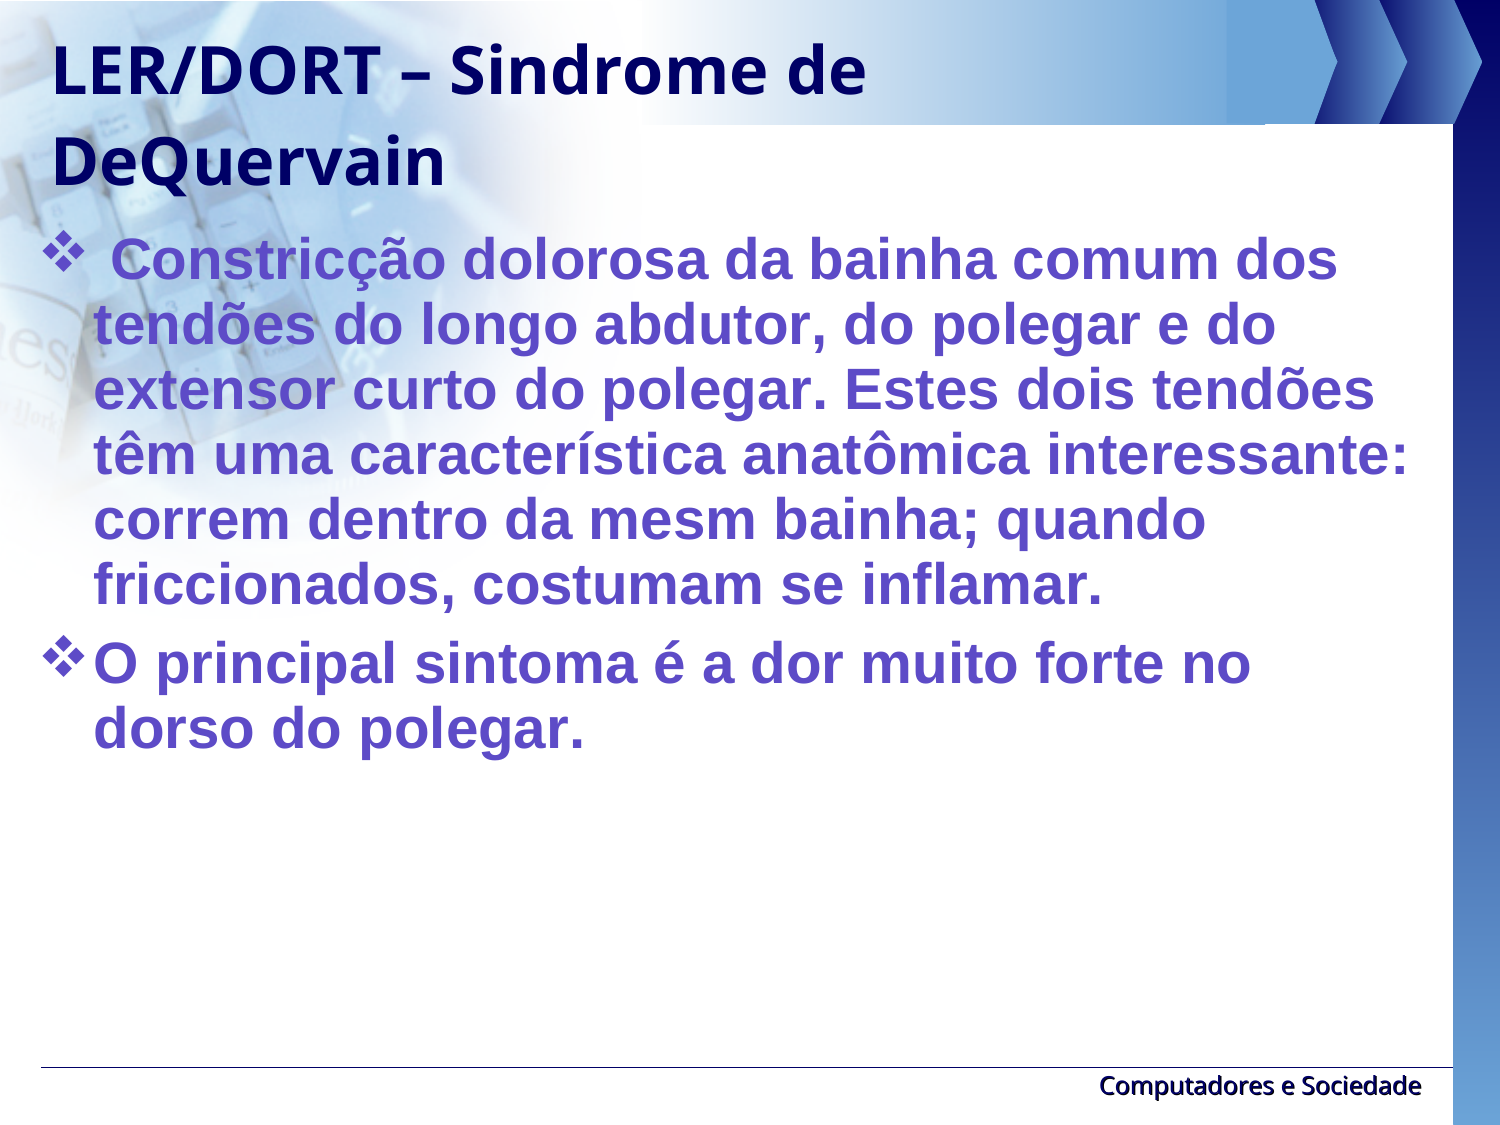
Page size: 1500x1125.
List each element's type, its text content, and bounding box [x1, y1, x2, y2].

title LER/DORT – Sindrome de DeQuervain [50, 37, 1276, 226]
list Constricção dolorosa da bainha comum dos tendões do longo abdutor, do polegar e do extensor curto do polegar. Estes dois tendões têm uma característica anatômica interessante: correm dentro da mesm bainha; quando friccionados, costumam se inflamar. O principal sintoma é a dor muito forte no dorso do polegar. [37, 226, 1426, 1125]
